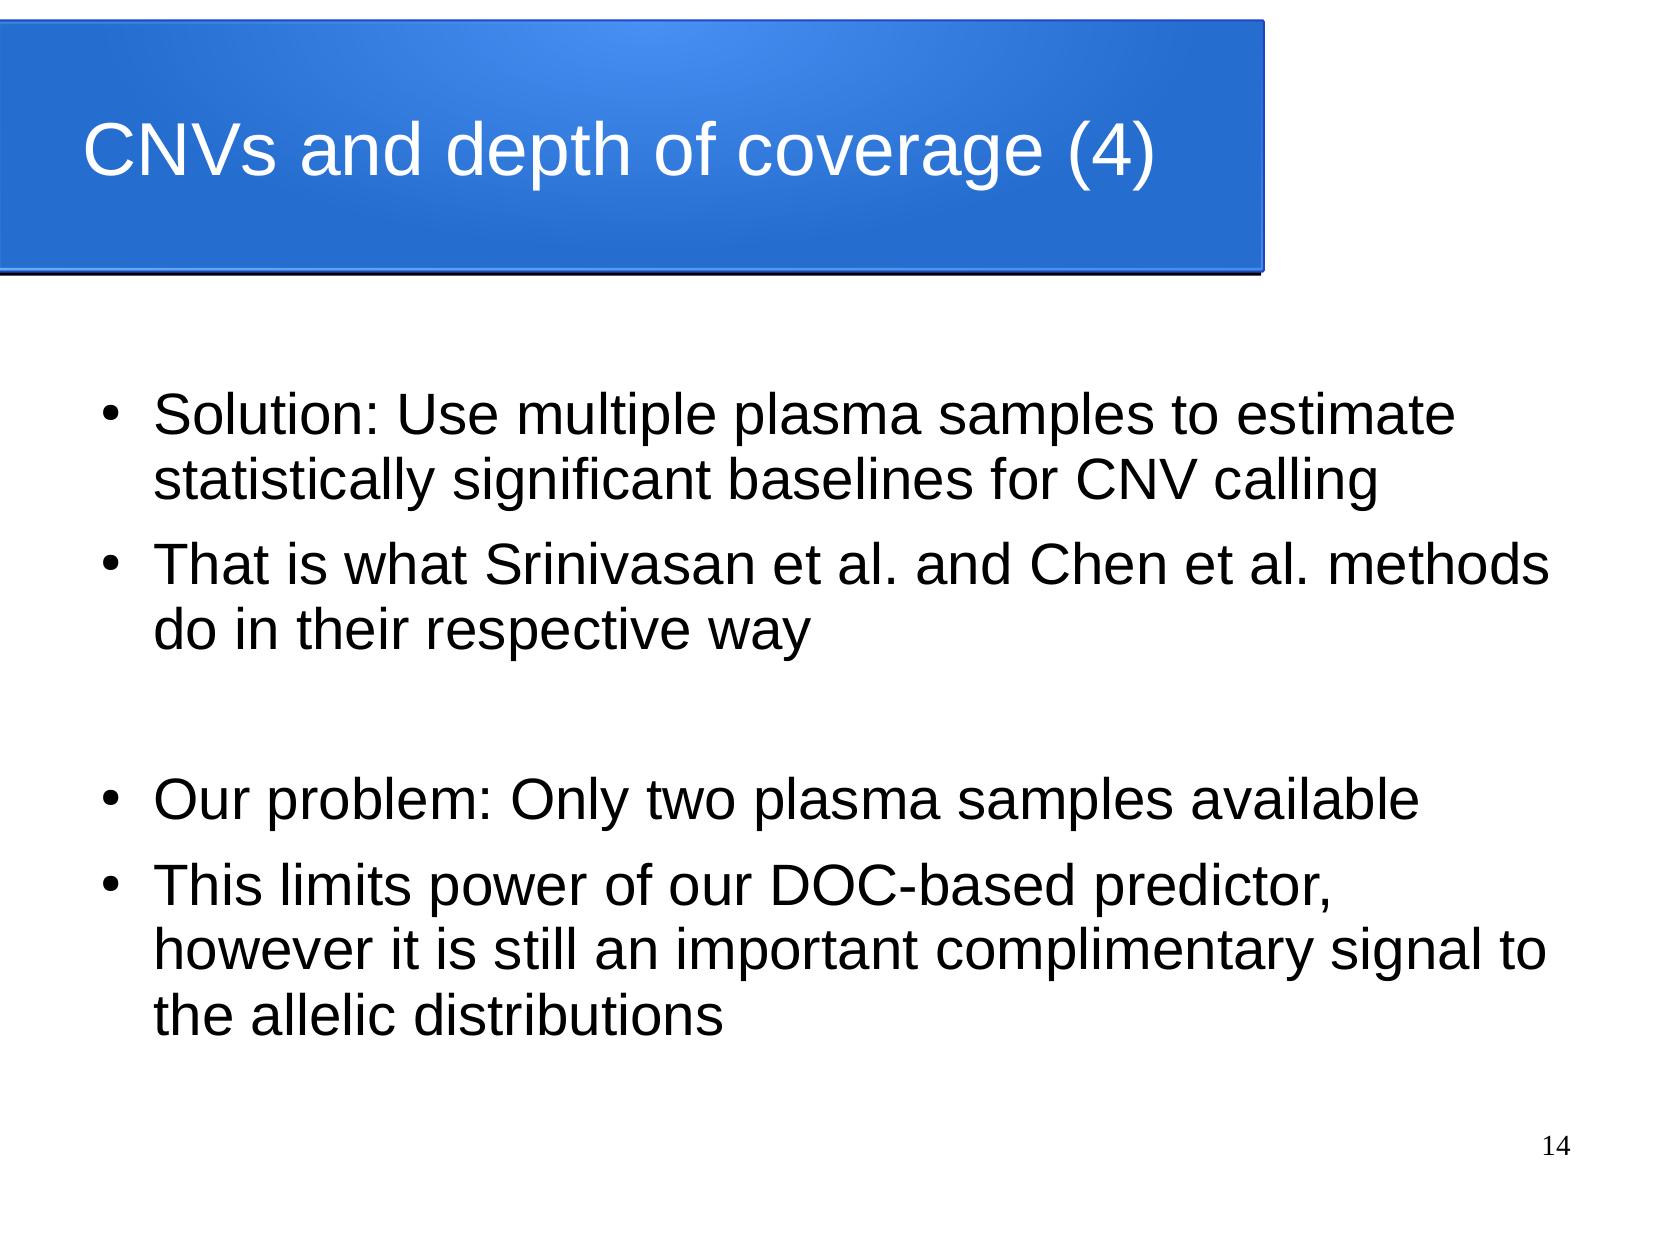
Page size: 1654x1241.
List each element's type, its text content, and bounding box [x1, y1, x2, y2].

title CNVs and depth of coverage (4) [82, 47, 1235, 252]
list Solution: Use multiple plasma samples to estimate statistically significant baselines for CNV calling That is what Srinivasan et al. and Chen et al. methods do in their respective way Our problem: Only two plasma samples available This limits power of our DOC-based predictor, however it is still an important complimentary signal to the allelic distributions [82, 381, 1571, 1102]
